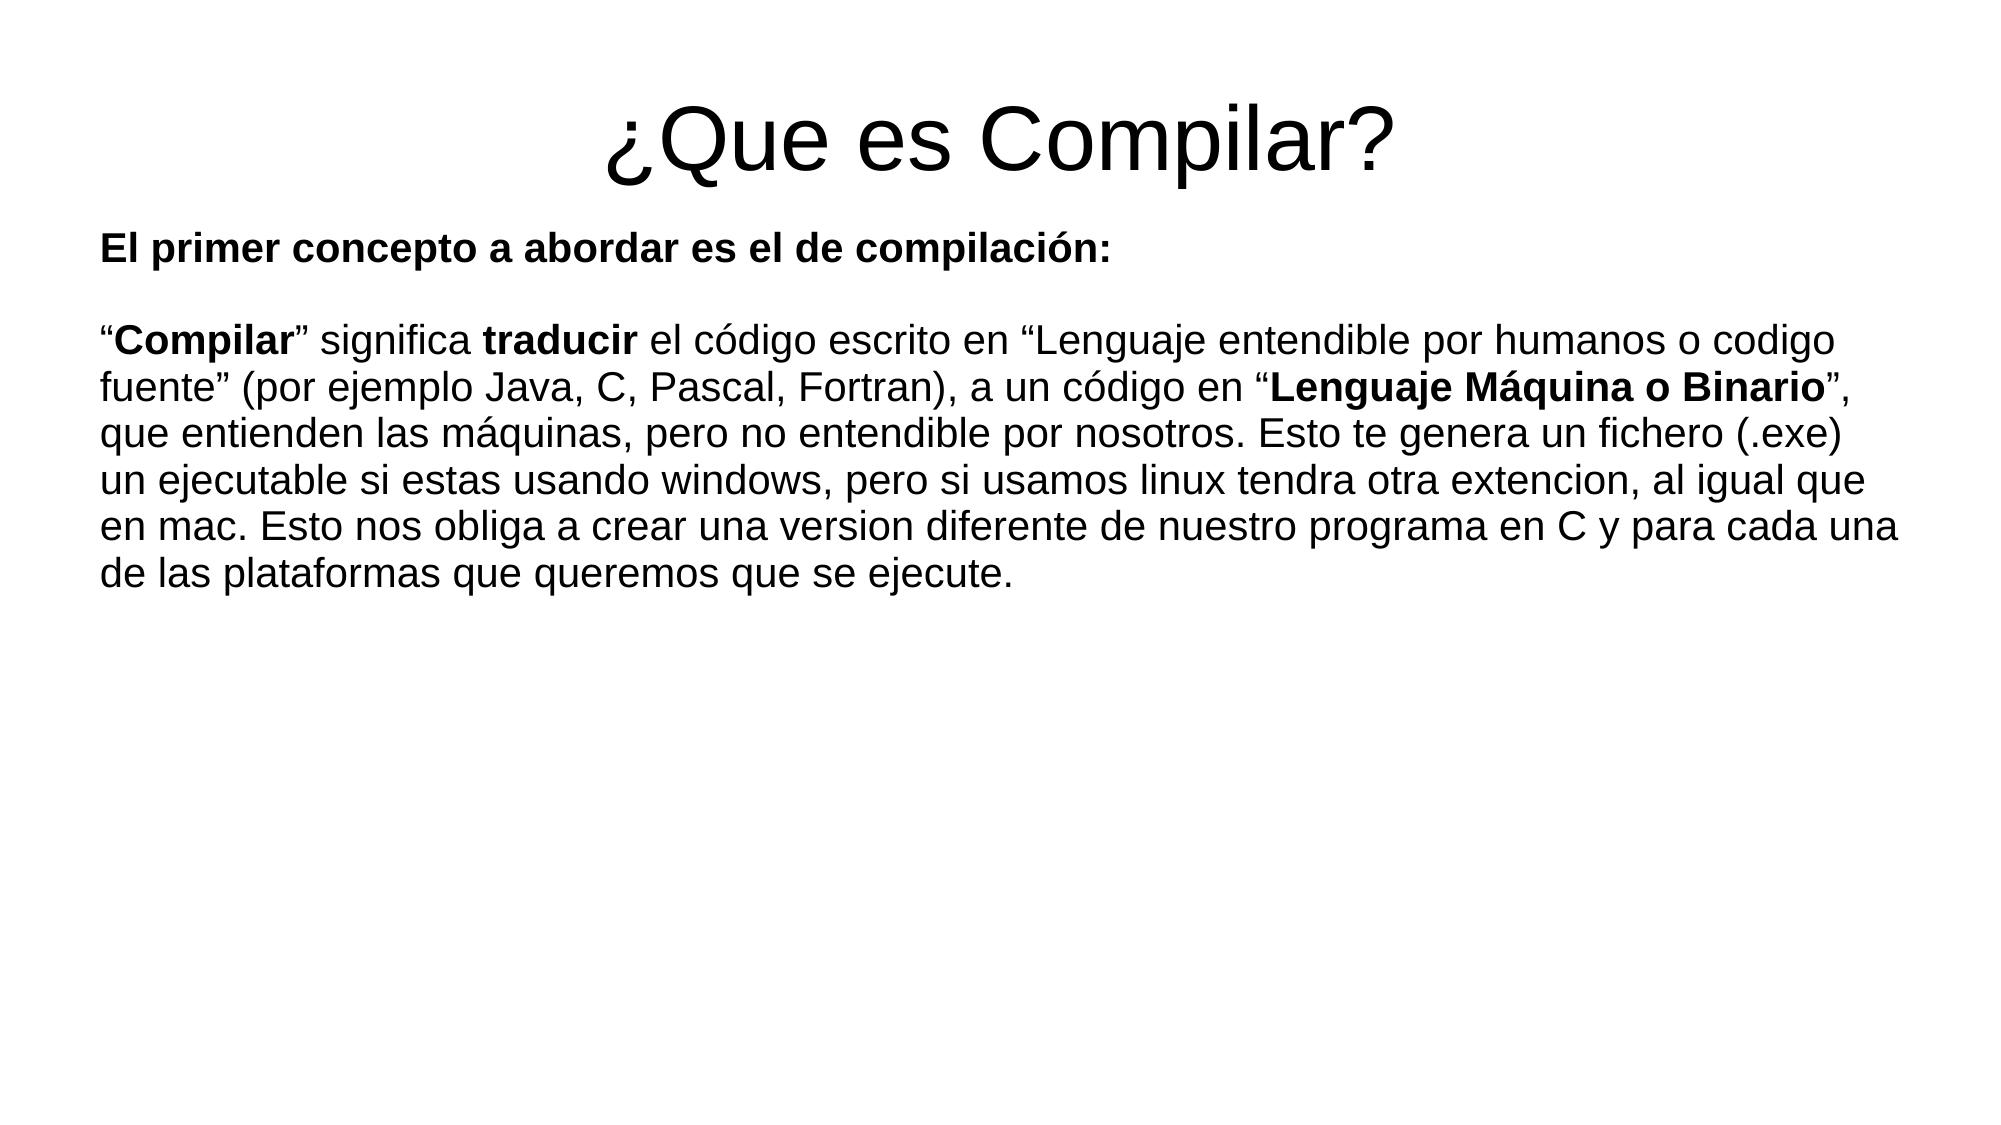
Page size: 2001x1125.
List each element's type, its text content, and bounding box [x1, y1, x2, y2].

title ¿Que es Compilar? [99, 44, 1900, 221]
subtitle El primer concepto a abordar es el de compilación: “Compilar” significa traducir el código escrito en “Lenguaje entendible por humanos o codigo fuente” (por ejemplo Java, C, Pascal, Fortran), a un código en “Lenguaje Máquina o Binario”, que entienden las máquinas, pero no entendible por nosotros. Esto te genera un fichero (.exe) un ejecutable si estas usando windows, pero si usamos linux tendra otra extencion, al igual que en mac. Esto nos obliga a crear una version diferente de nuestro programa en C y para cada una de las plataformas que queremos que se ejecute. [99, 221, 1900, 1048]
